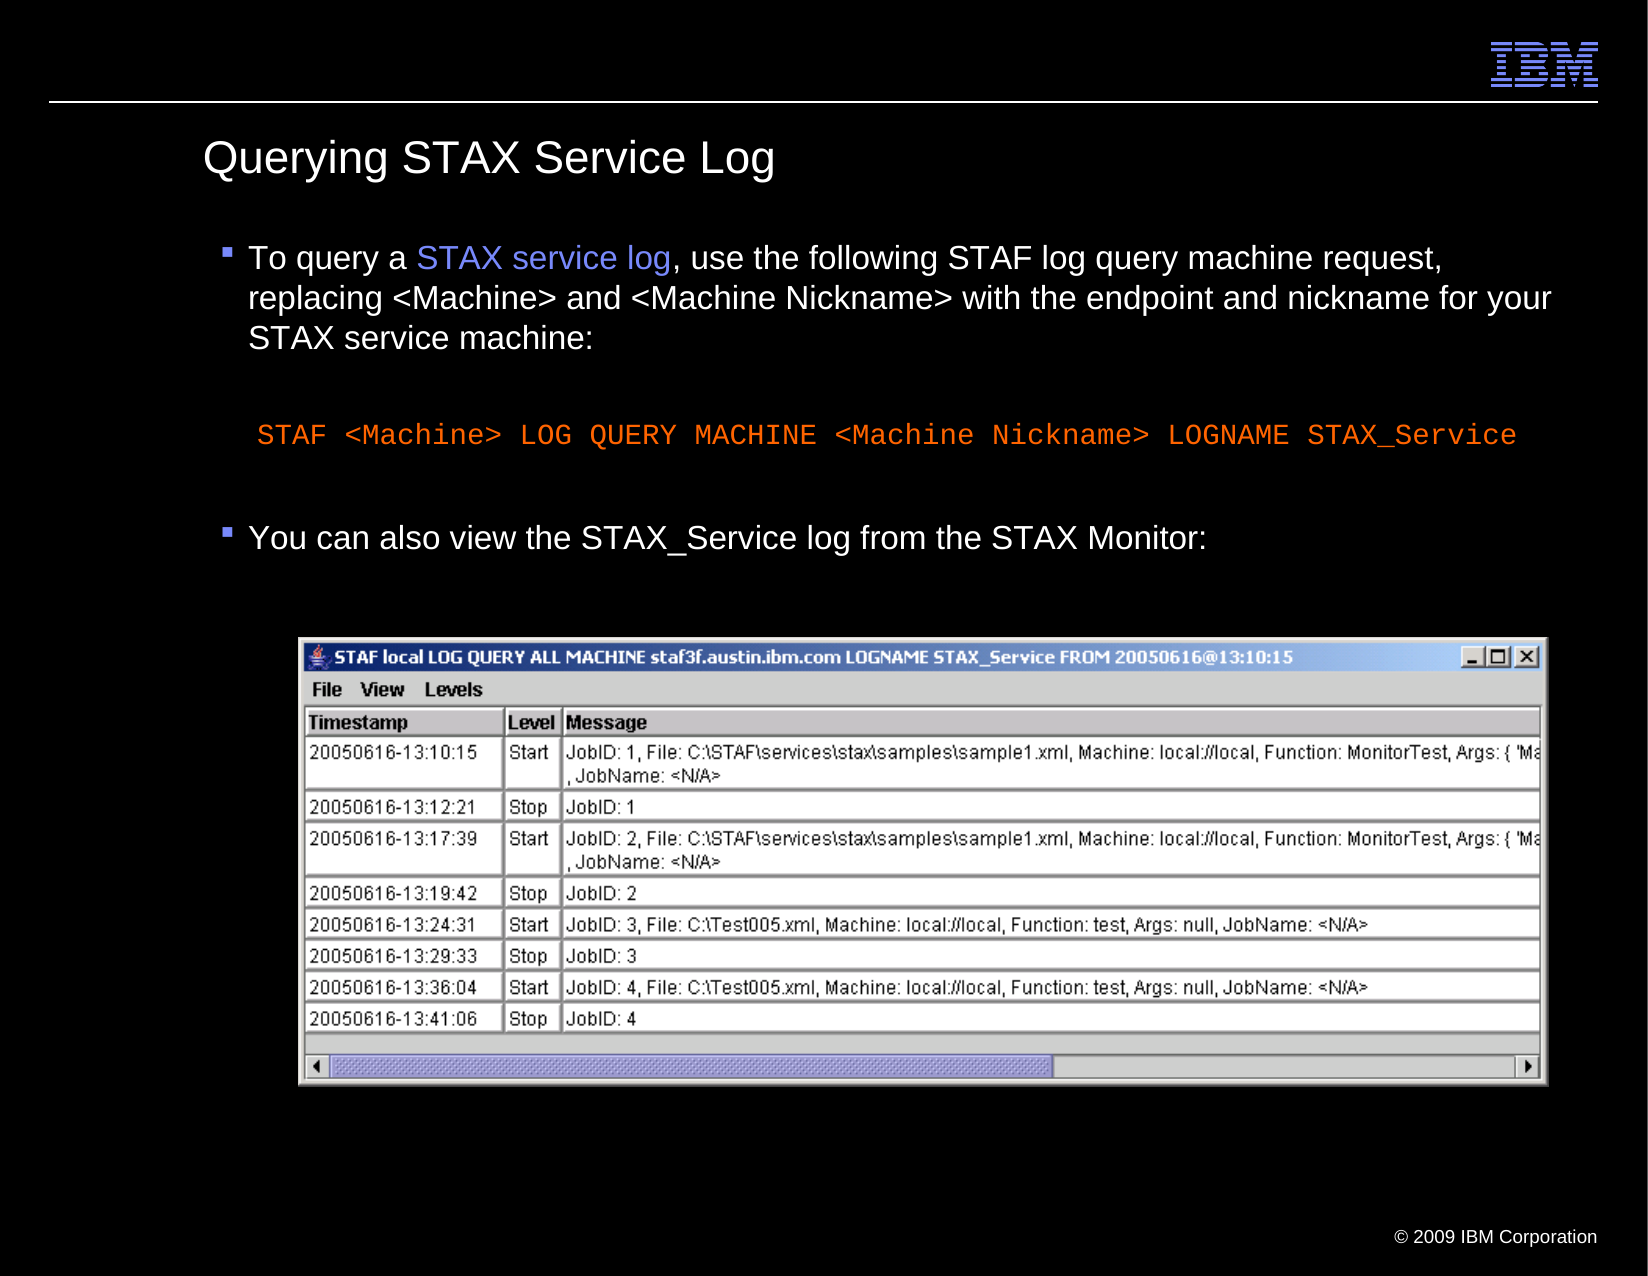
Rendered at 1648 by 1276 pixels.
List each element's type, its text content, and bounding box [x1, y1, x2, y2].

picture [1491, 42, 1598, 87]
picture [298, 637, 1549, 1087]
title Querying STAX Service Log [186, 125, 1648, 219]
text_box To query a STAX service log, use the following STAF log query machine request, replacing <Machine> and <Machine Nickname> with the endpoint and nickname for your STAX service machine: STAF <Machine> LOG QUERY MACHINE <Machine Nickname> LOGNAME STAX_Service You can also view the STAX_Service log from the STAX Monitor: [219, 236, 1570, 557]
